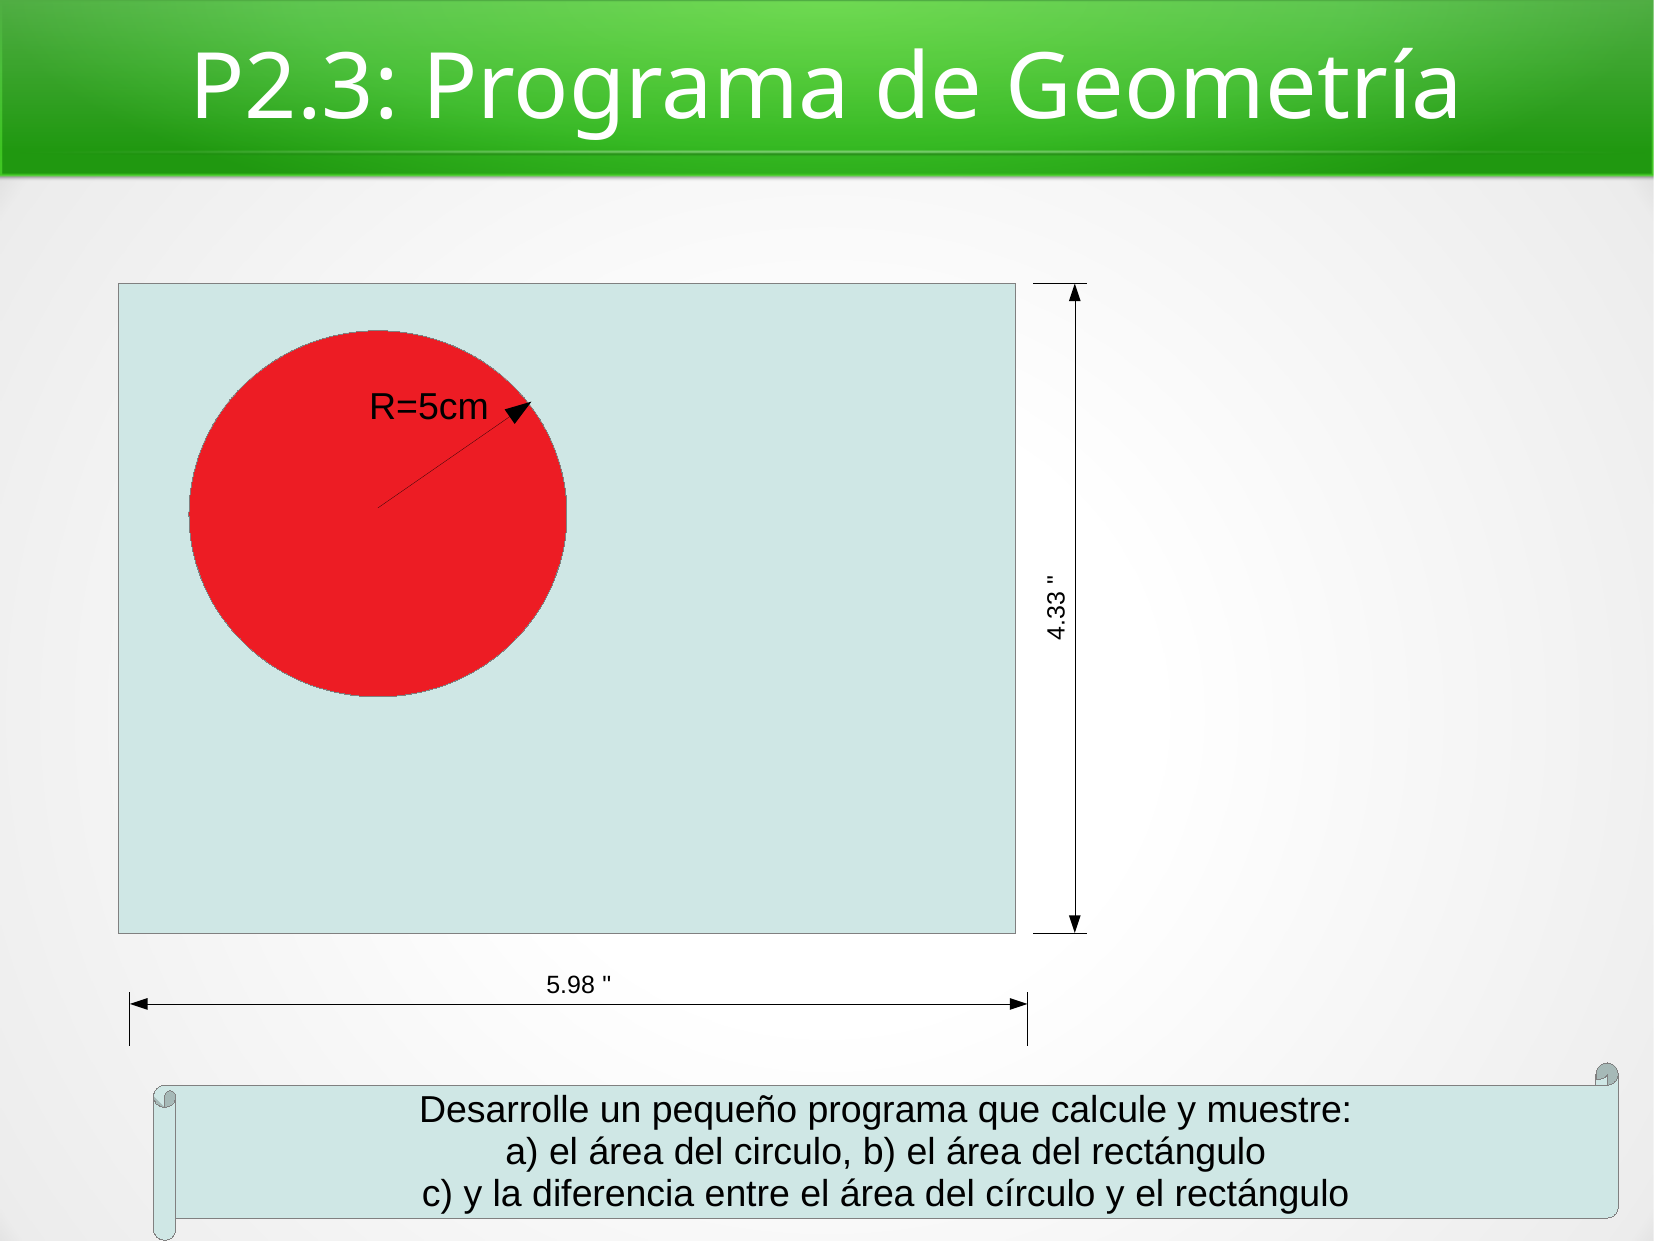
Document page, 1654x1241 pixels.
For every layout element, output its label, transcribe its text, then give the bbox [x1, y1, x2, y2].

text_box Desarrolle un pequeño programa que calcule y muestre: a) el área del circulo, b) el área del rectángulo c) y la diferencia entre el área del círculo y el rectángulo [153, 1074, 1619, 1219]
picture [0, 0, 1654, 1241]
text_box R=5cm [354, 377, 532, 477]
title P2.3: Programa de Geometría [82, 11, 1571, 154]
text_box [118, 283, 1016, 934]
